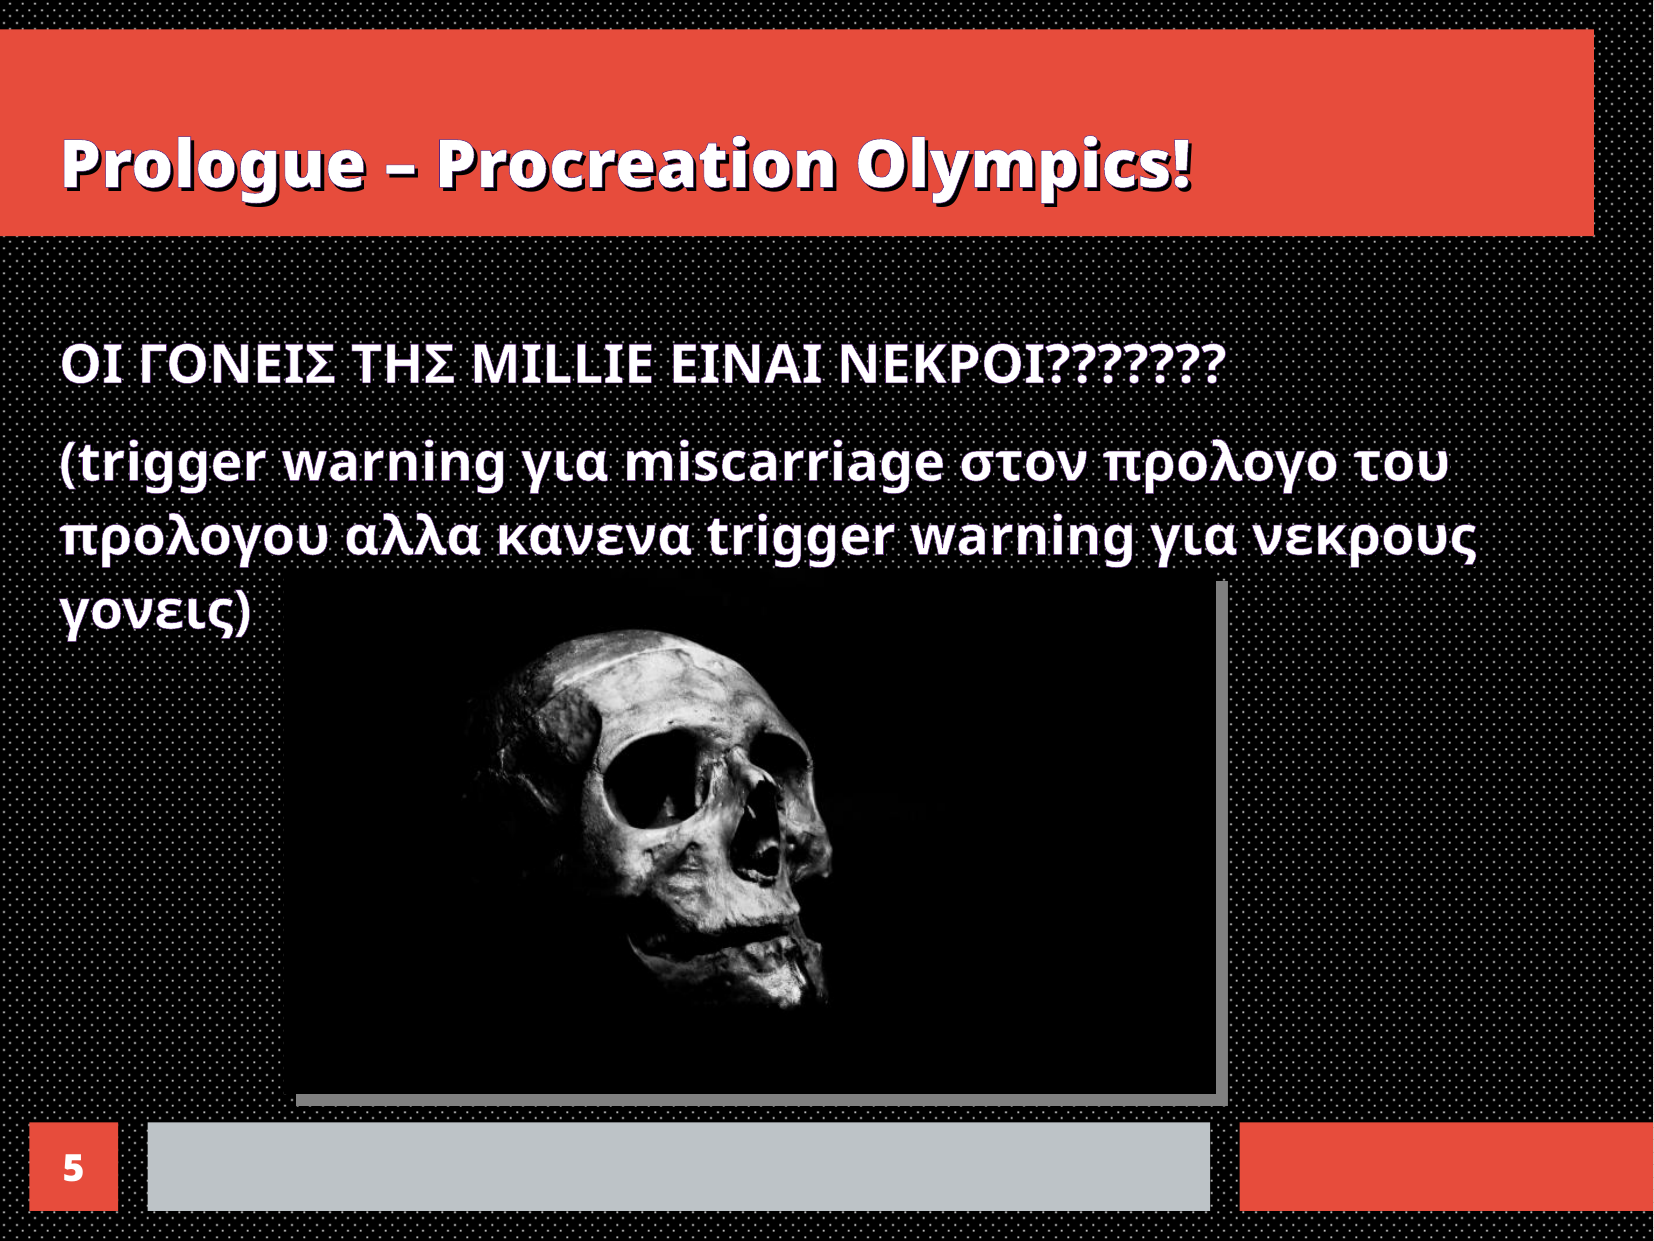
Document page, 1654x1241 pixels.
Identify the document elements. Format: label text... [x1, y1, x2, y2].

picture [0, 0, 1654, 1241]
title Prologue – Procreation Olympics! [58, 59, 1594, 207]
list ΟΙ ΓΟΝΕΙΣ ΤΗΣ MILLIE ΕΙΝΑΙ ΝΕΚΡΟΙ??????? (trigger warning για miscarriage στον προλογο του προλογου αλλα κανενα trigger warning για νεκρους γονεις) [58, 324, 1565, 1093]
